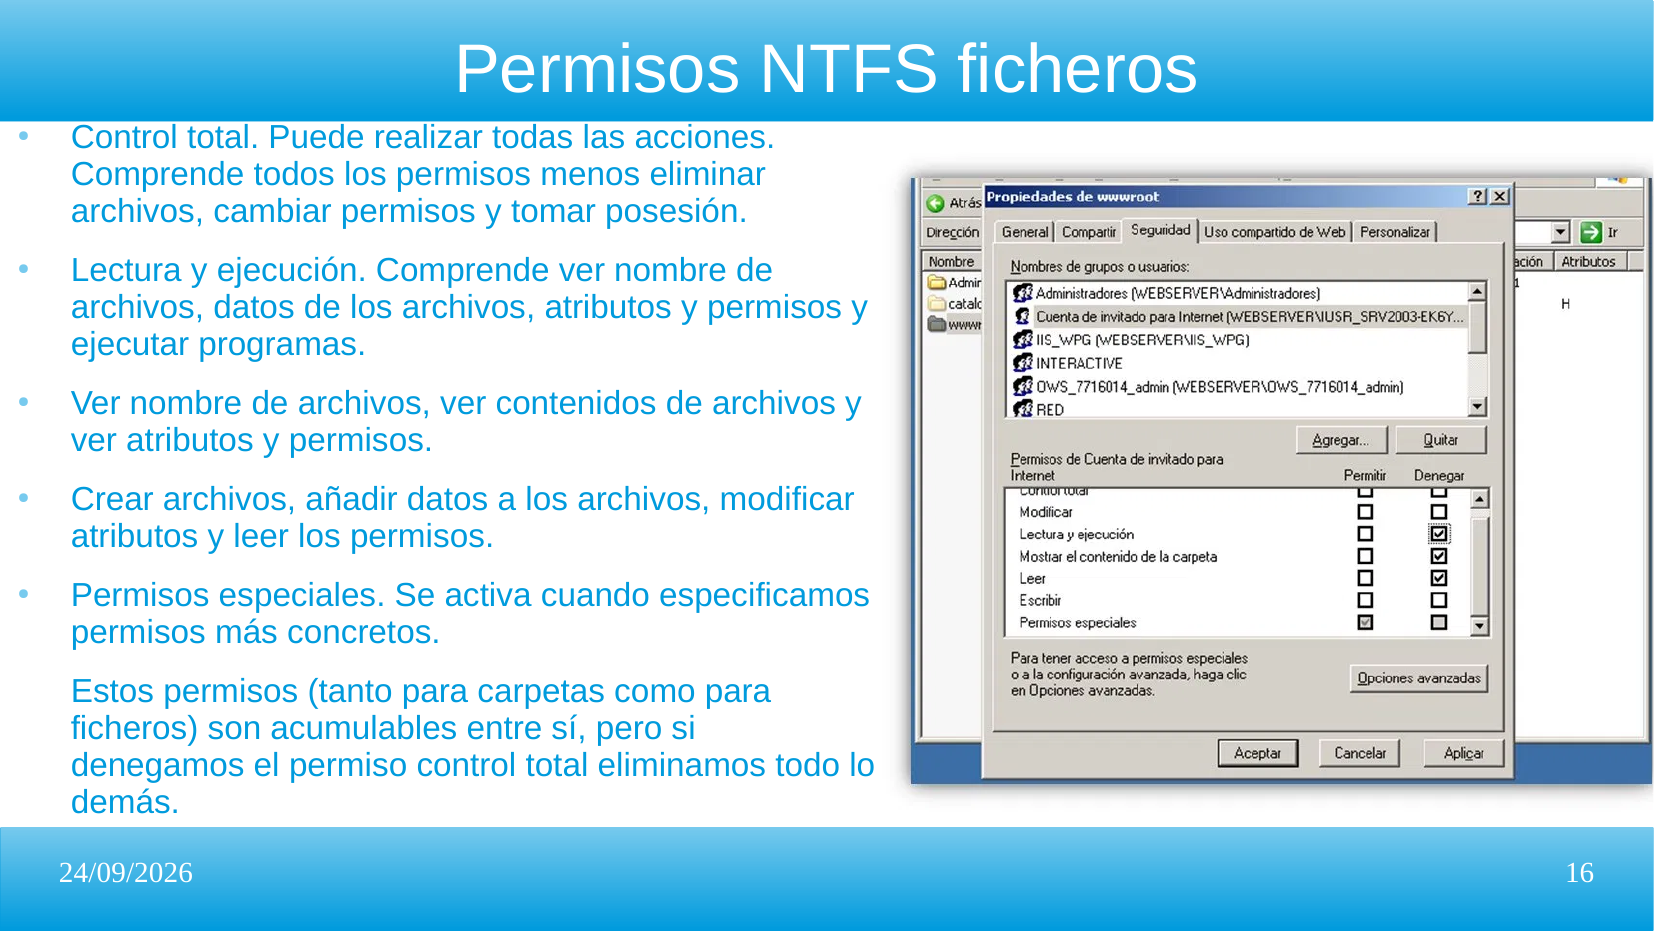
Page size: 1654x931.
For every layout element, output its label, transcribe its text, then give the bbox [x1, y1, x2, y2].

picture [878, 145, 1654, 816]
list Control total. Puede realizar todas las acciones. Comprende todos los permisos menos eliminar archivos, cambiar permisos y tomar posesión. Lectura y ejecución. Comprende ver nombre de archivos, datos de los archivos, atributos y permisos y ejecutar programas. Ver nombre de archivos, ver contenidos de archivos y ver atributos y permisos. Crear archivos, añadir datos a los archivos, modificar atributos y leer los permisos. Permisos especiales. Se activa cuando especificamos permisos más concretos. Estos permisos (tanto para carpetas como para ficheros) son acumulables entre sí, pero si denegamos el permiso control total eliminamos todo lo demás. [0, 118, 879, 770]
title Permisos NTFS ficheros [0, 0, 1654, 145]
